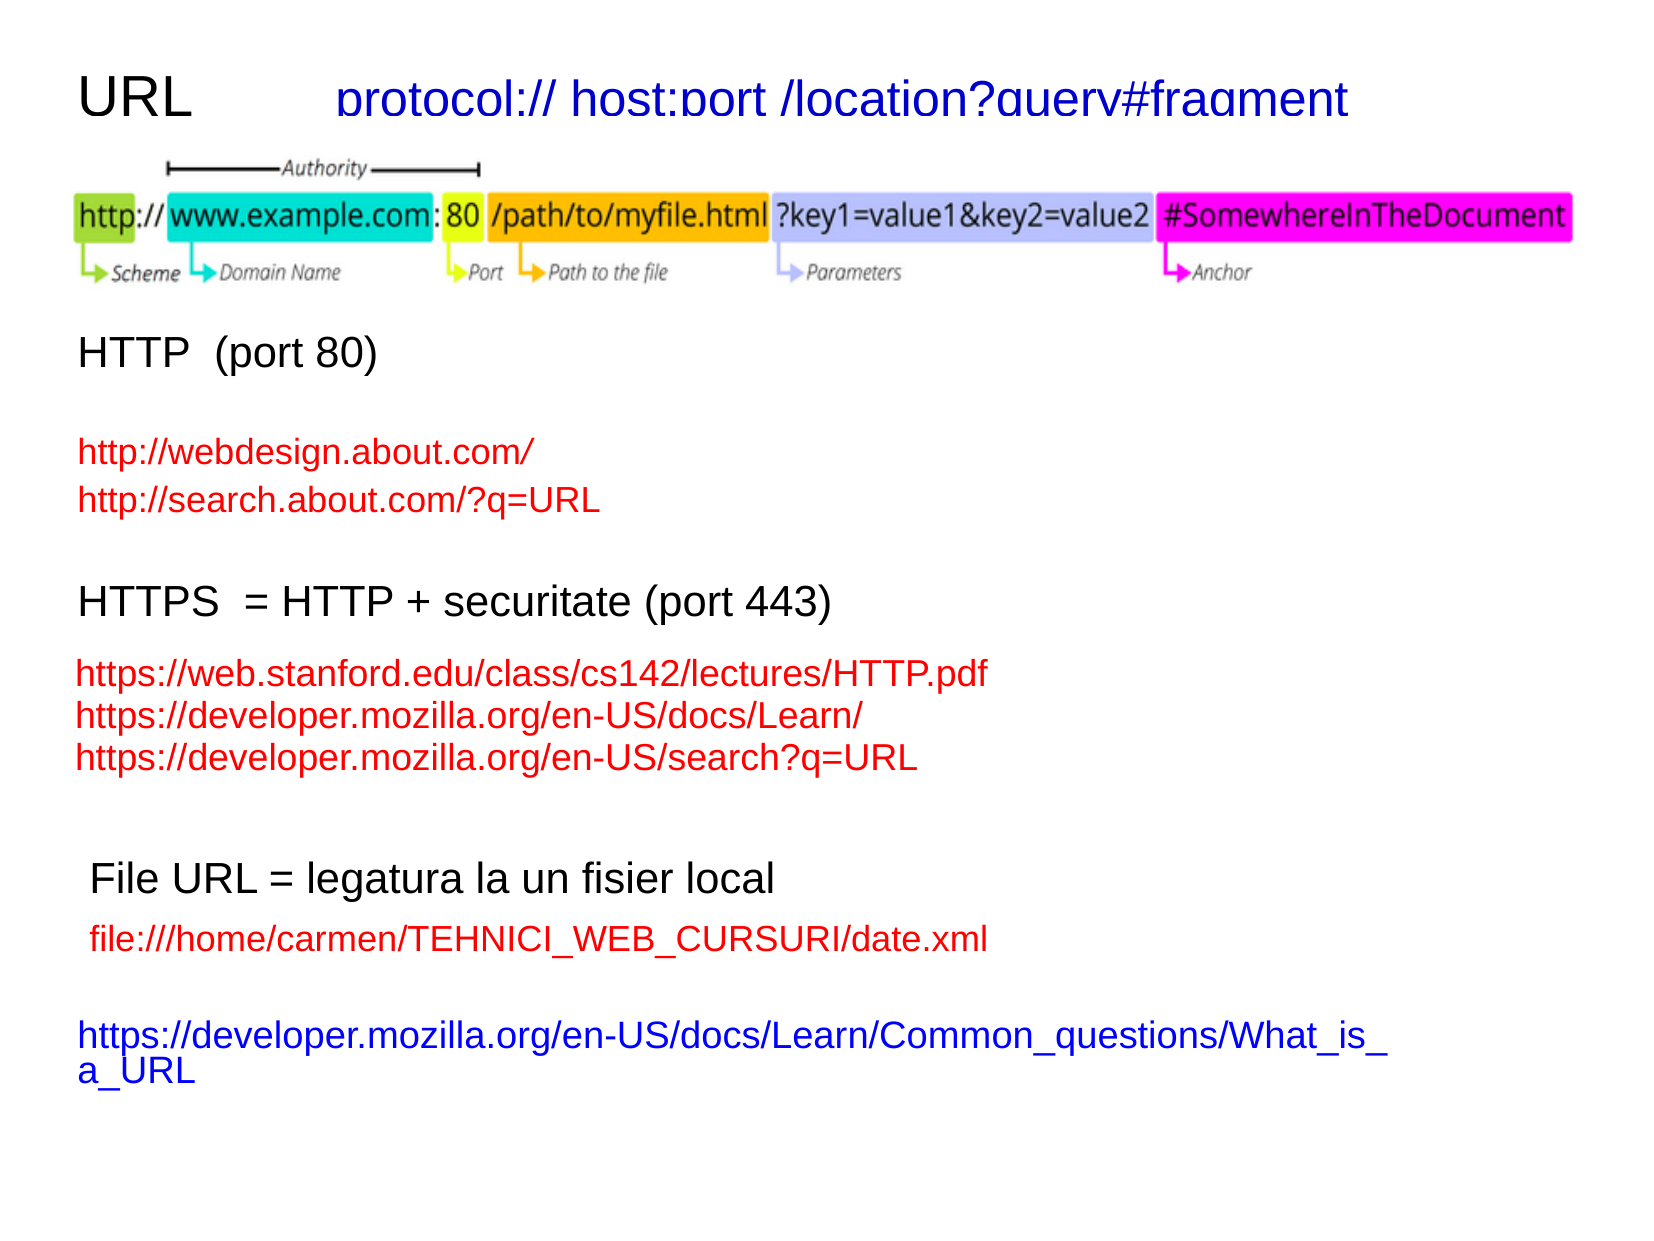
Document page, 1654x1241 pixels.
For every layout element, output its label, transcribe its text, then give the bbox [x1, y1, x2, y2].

picture [57, 116, 1583, 331]
text_box URL protocol:// host:port /location?query#fragment HTTP (port 80) http://webdesign.about.com/ http://search.about.com/?q=URL HTTPS = HTTP + securitate (port 443) File URL = legatura la un fisier local file:///home/carmen/TEHNICI_WEB_CURSURI/date.xml https://developer.mozilla.org/en-US/docs/Learn/Common_questions/What_is_a_URL [62, 56, 1413, 116]
text_box URL protocol:// host:port /location?query#fragment HTTP (port 80) http://webdesign.about.com/ http://search.about.com/?q=URL HTTPS = HTTP + securitate (port 443) File URL = legatura la un fisier local file:///home/carmen/TEHNICI_WEB_CURSURI/date.xml https://developer.mozilla.org/en-US/docs/Learn/Common_questions/What_is_a_URL [62, 331, 1413, 1082]
text_box https://web.stanford.edu/class/cs142/lectures/HTTP.pdf https://developer.mozilla.org/en-US/docs/Learn/ https://developer.mozilla.org/en-US/search?q=URL [60, 644, 1306, 786]
